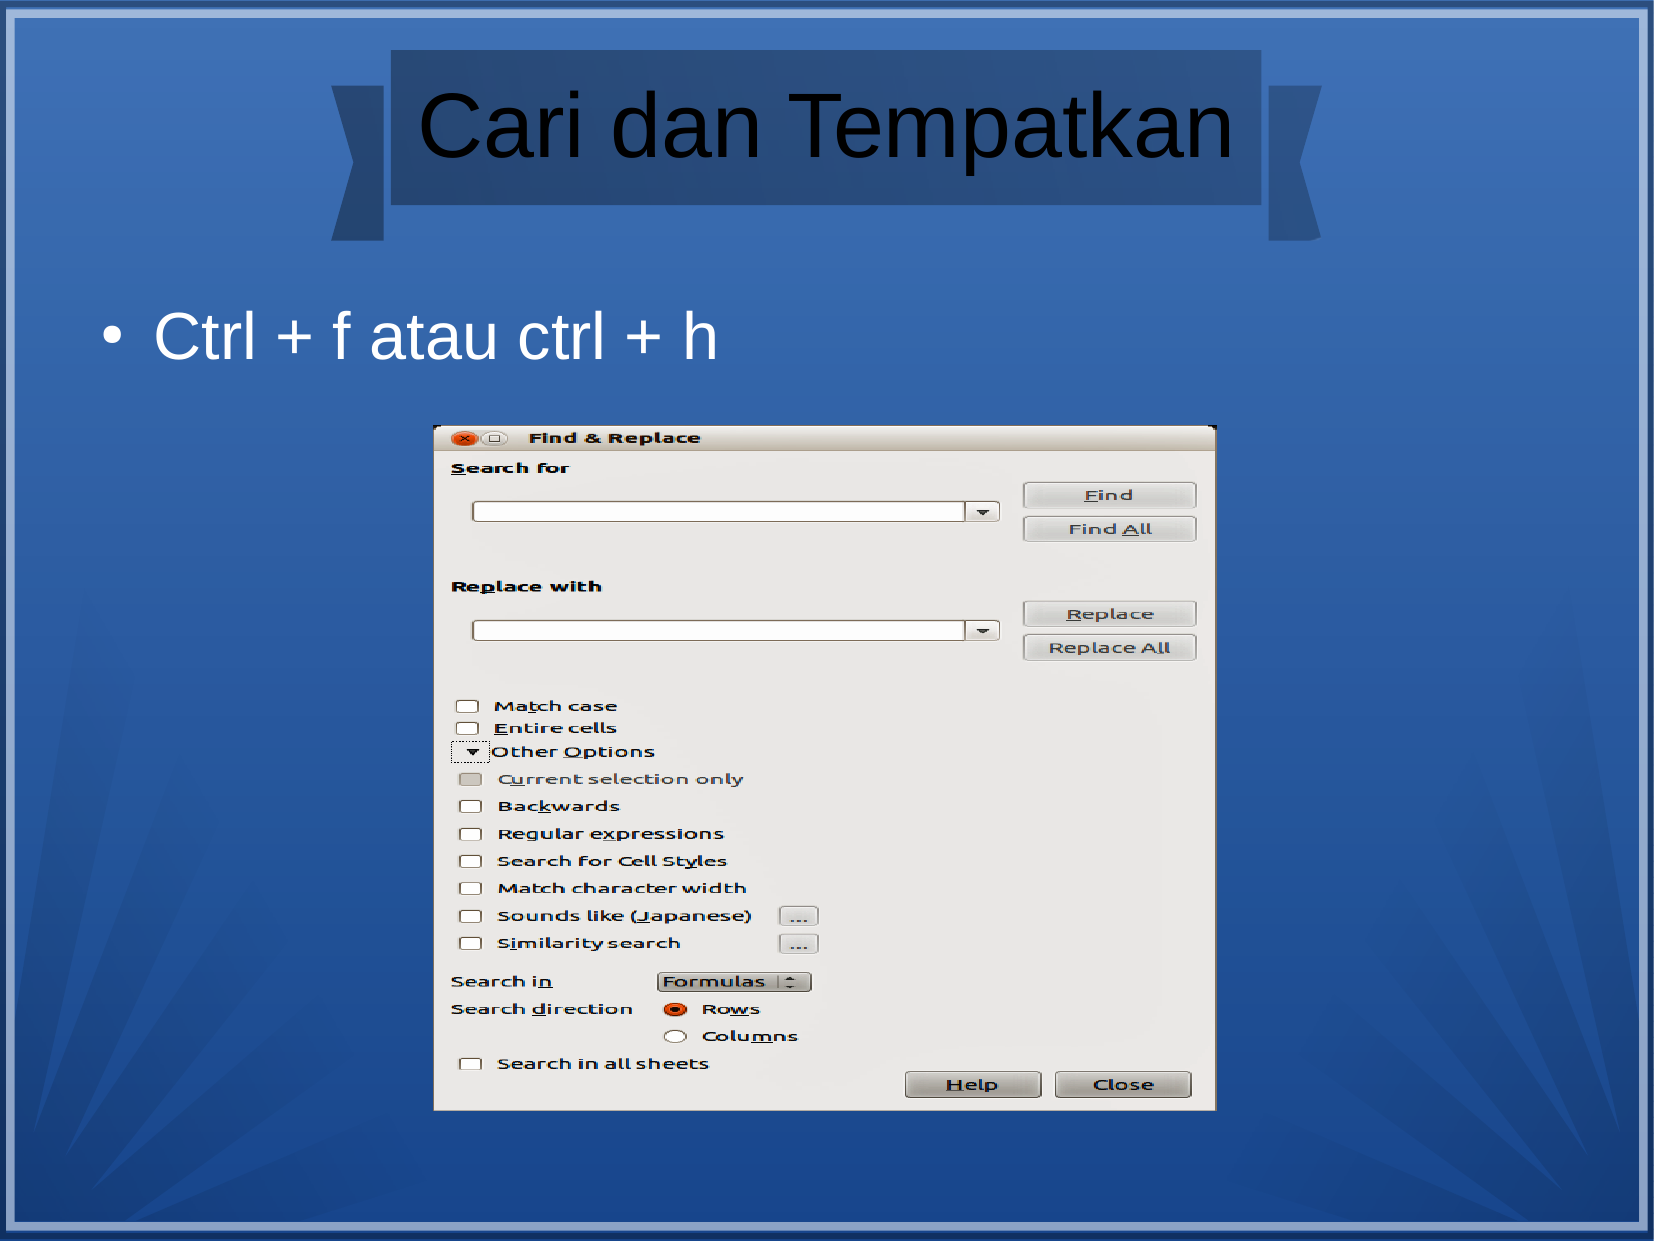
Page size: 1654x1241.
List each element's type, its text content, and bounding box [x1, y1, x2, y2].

list Ctrl + f atau ctrl + h [82, 299, 1571, 1241]
picture [433, 425, 1217, 1111]
title Cari dan Tempatkan [389, 47, 1264, 205]
